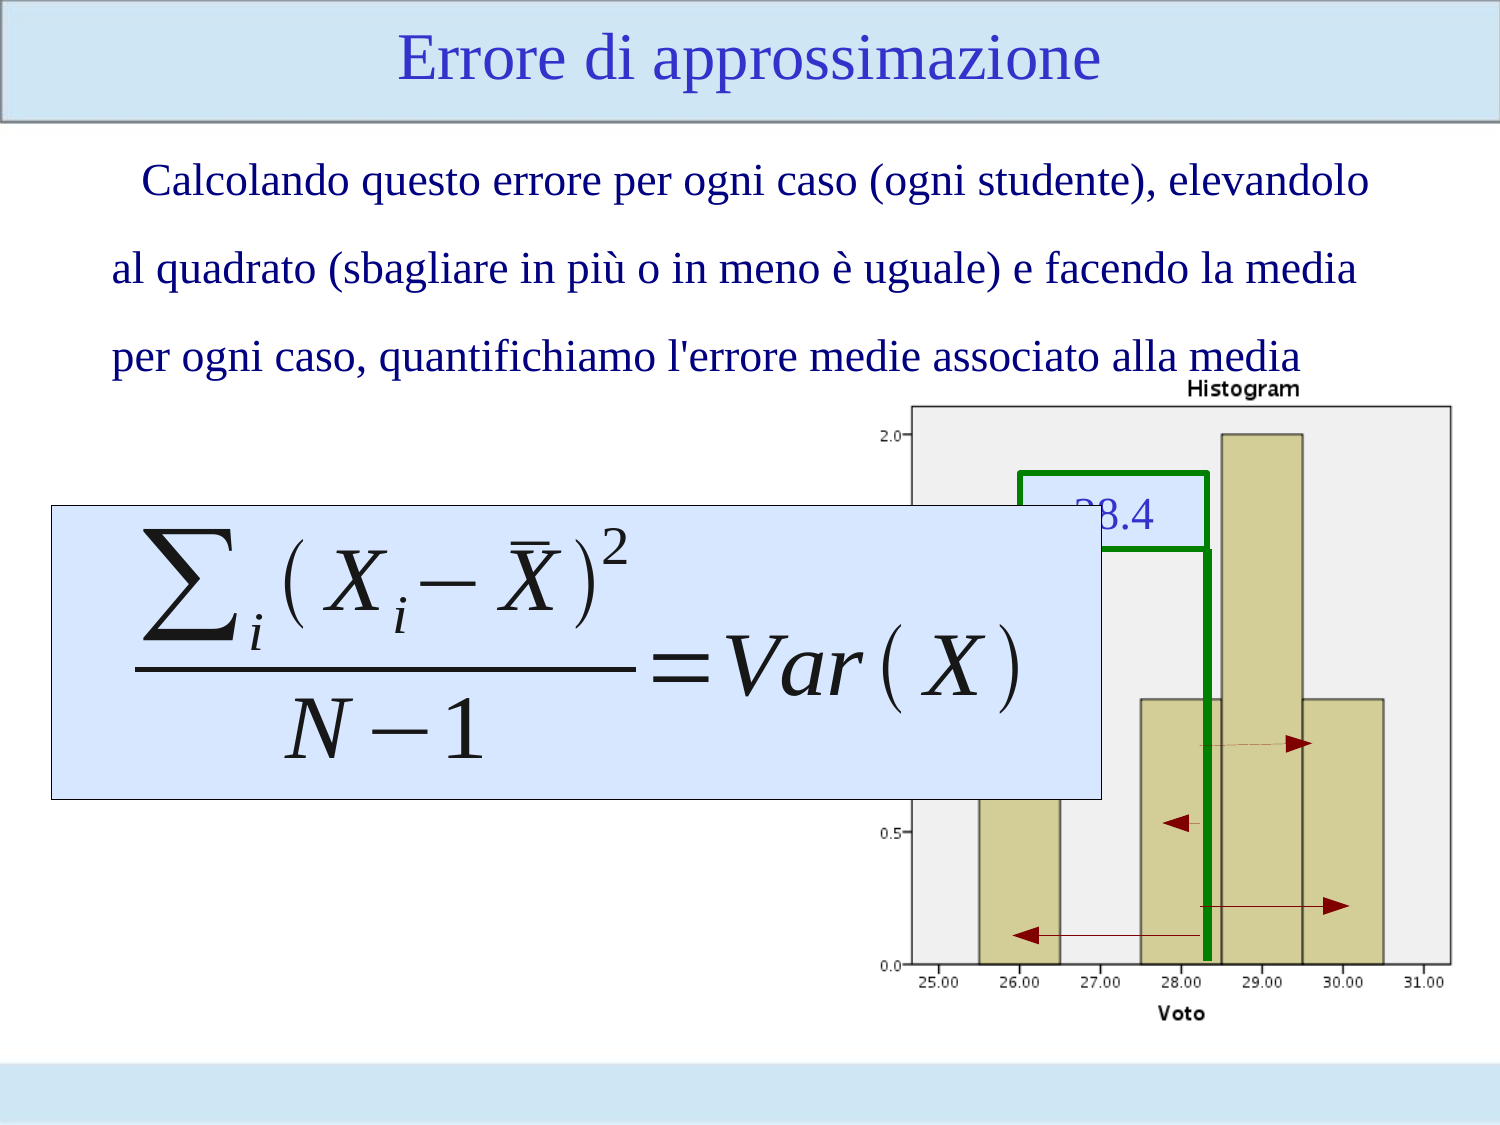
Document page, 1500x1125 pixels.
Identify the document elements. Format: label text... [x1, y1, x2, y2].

picture [0, 0, 1500, 1125]
title Errore di approssimazione [112, 0, 1388, 108]
text_box 28.4 [1019, 473, 1208, 550]
text_box 28.4 [1102, 514, 1113, 528]
text_box 28.4 [1103, 500, 1112, 512]
text_box Calcolando questo errore per ogni caso (ogni studente), elevandolo al quadrato (sbagliare in più o in meno è uguale) e facendo la media per ogni caso, quantifichiamo l'errore medie associato alla media [96, 108, 1426, 389]
text_box [51, 505, 1102, 800]
chart [105, 519, 1047, 778]
